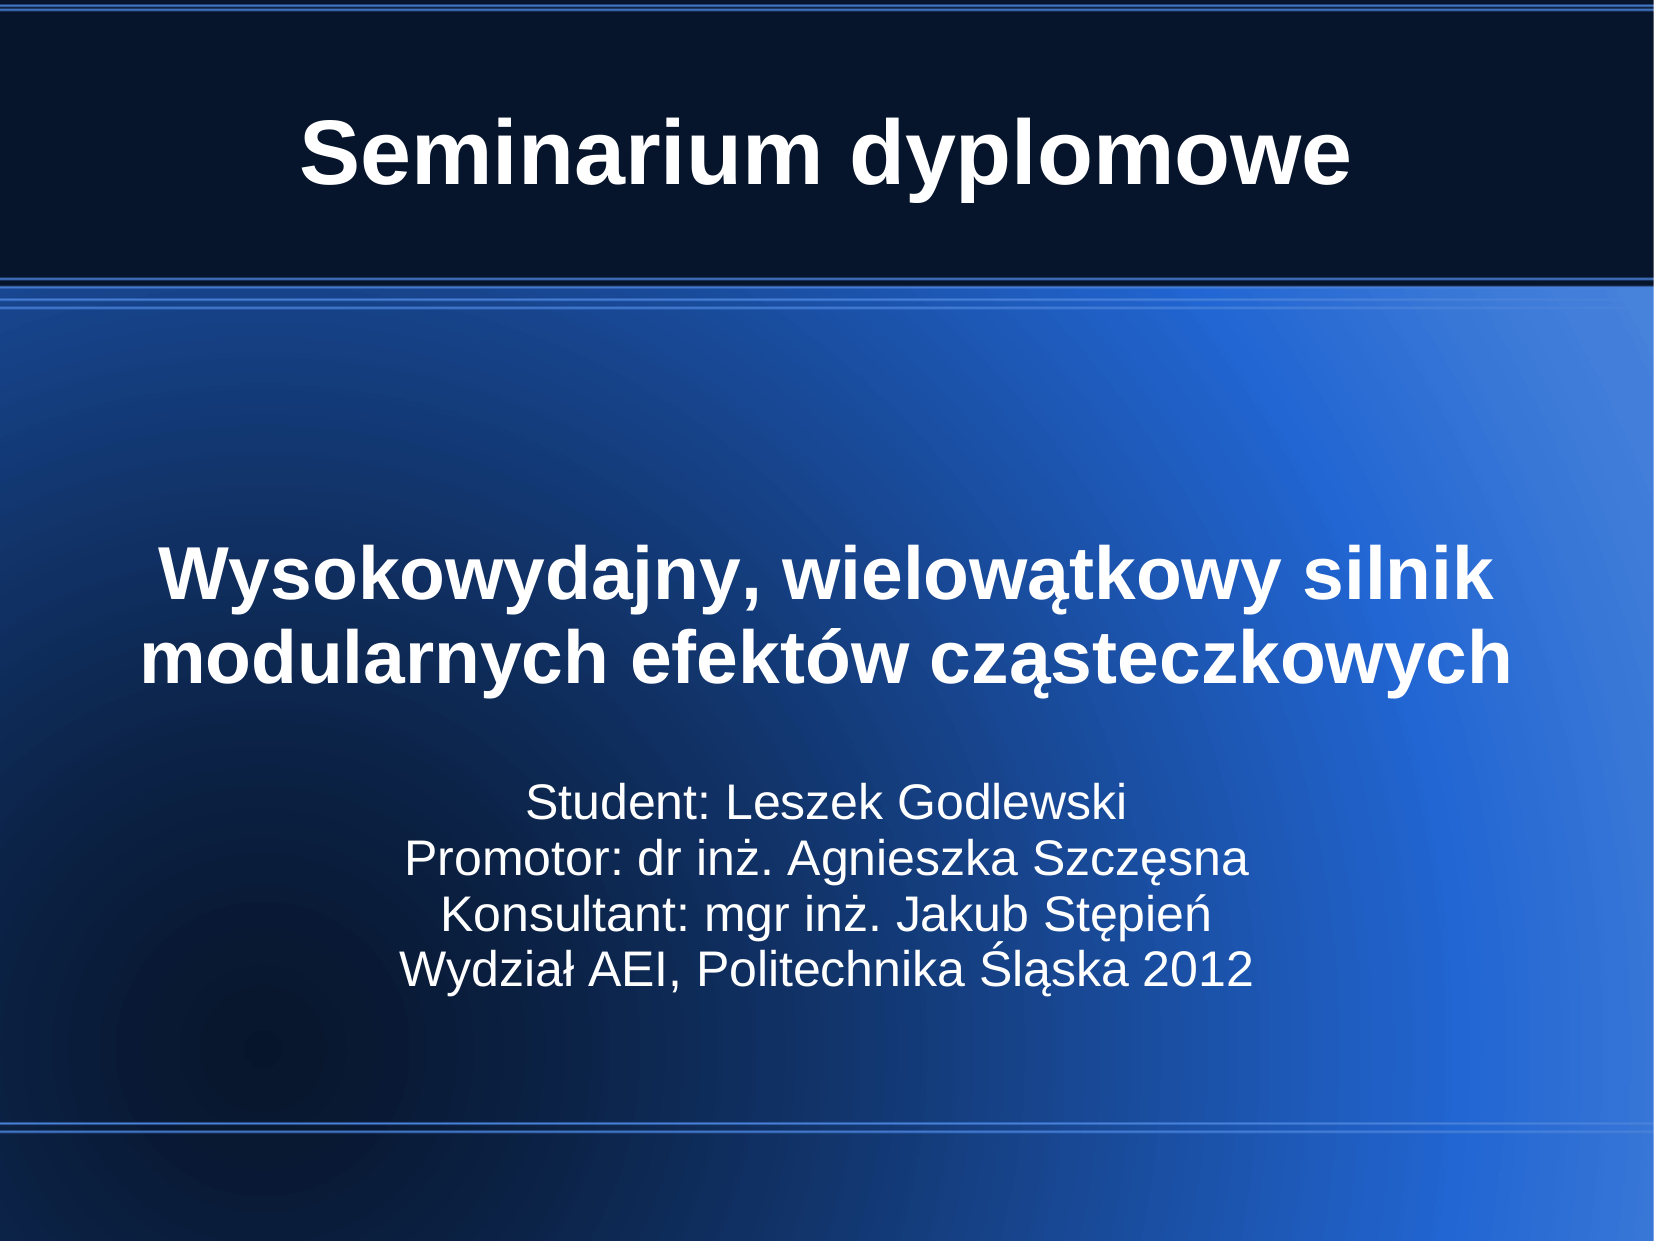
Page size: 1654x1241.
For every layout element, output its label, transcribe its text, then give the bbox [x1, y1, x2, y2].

title Seminarium dyplomowe [82, 49, 1571, 257]
picture [0, 0, 1654, 1241]
subtitle Wysokowydajny, wielowątkowy silnik modularnych efektów cząsteczkowych Student: Leszek Godlewski Promotor: dr inż. Agnieszka Szczęsna Konsultant: mgr inż. Jakub Stępień Wydział AEI, Politechnika Śląska 2012 [82, 355, 1571, 1174]
